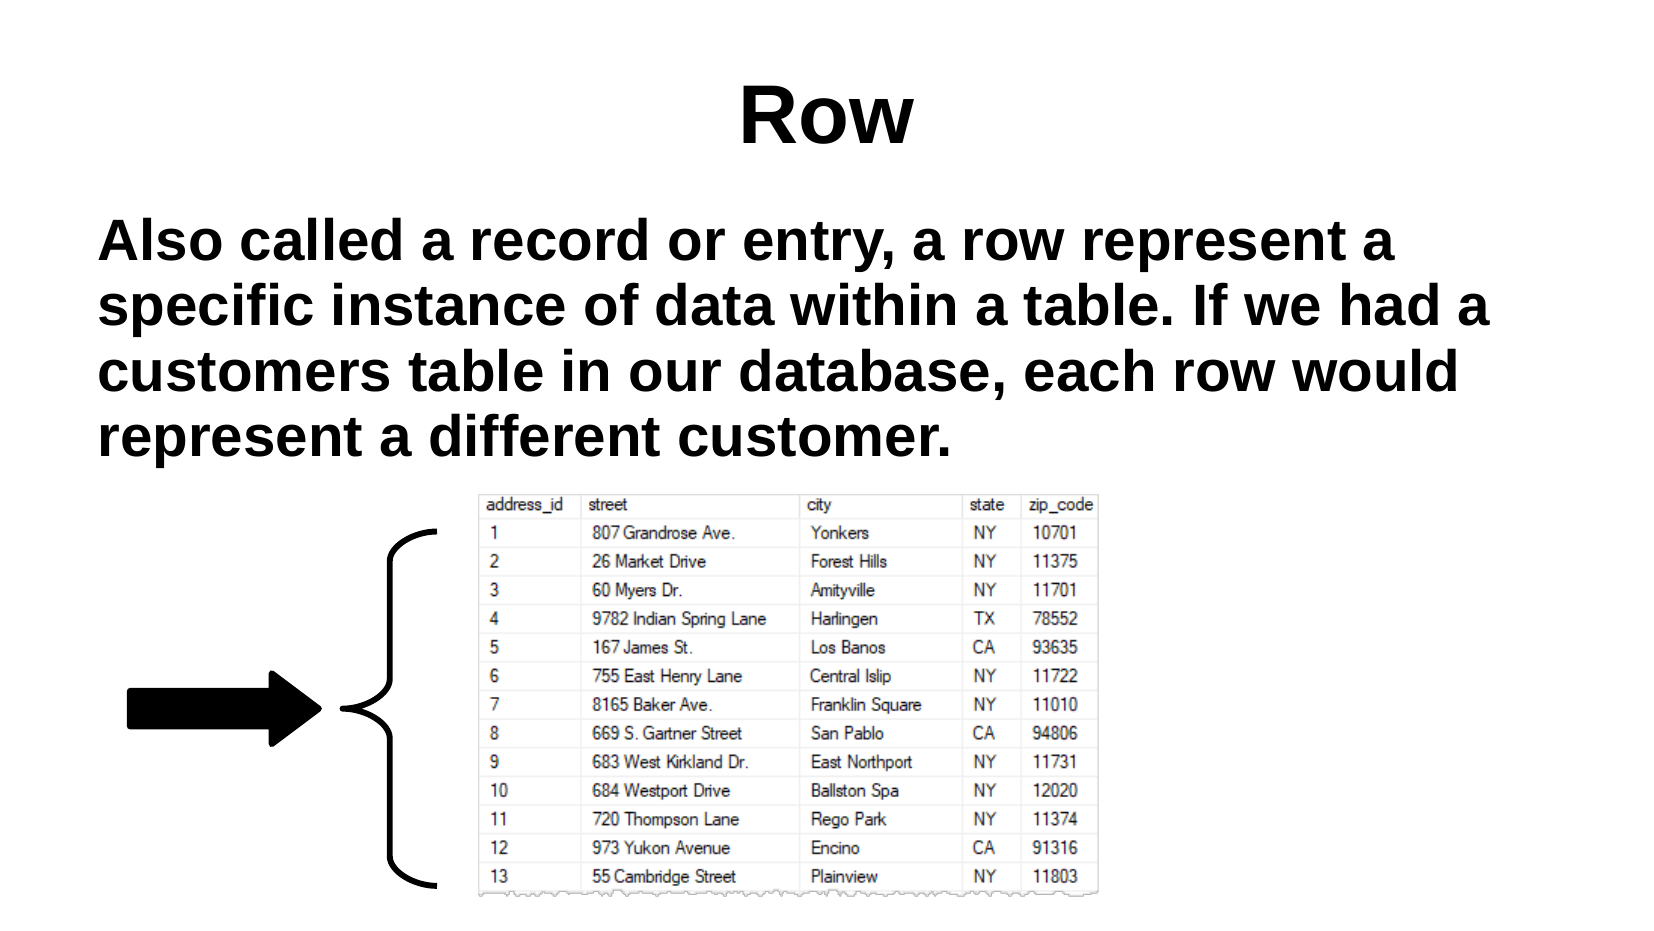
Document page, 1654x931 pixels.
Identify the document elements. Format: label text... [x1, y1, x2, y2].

picture [478, 494, 1099, 898]
text_box [129, 673, 319, 745]
title Row [82, 37, 1571, 193]
text_box Also called a record or entry, a row represent a specific instance of data within a table. If we had a customers table in our database, each row would represent a different customer. [82, 200, 1571, 476]
